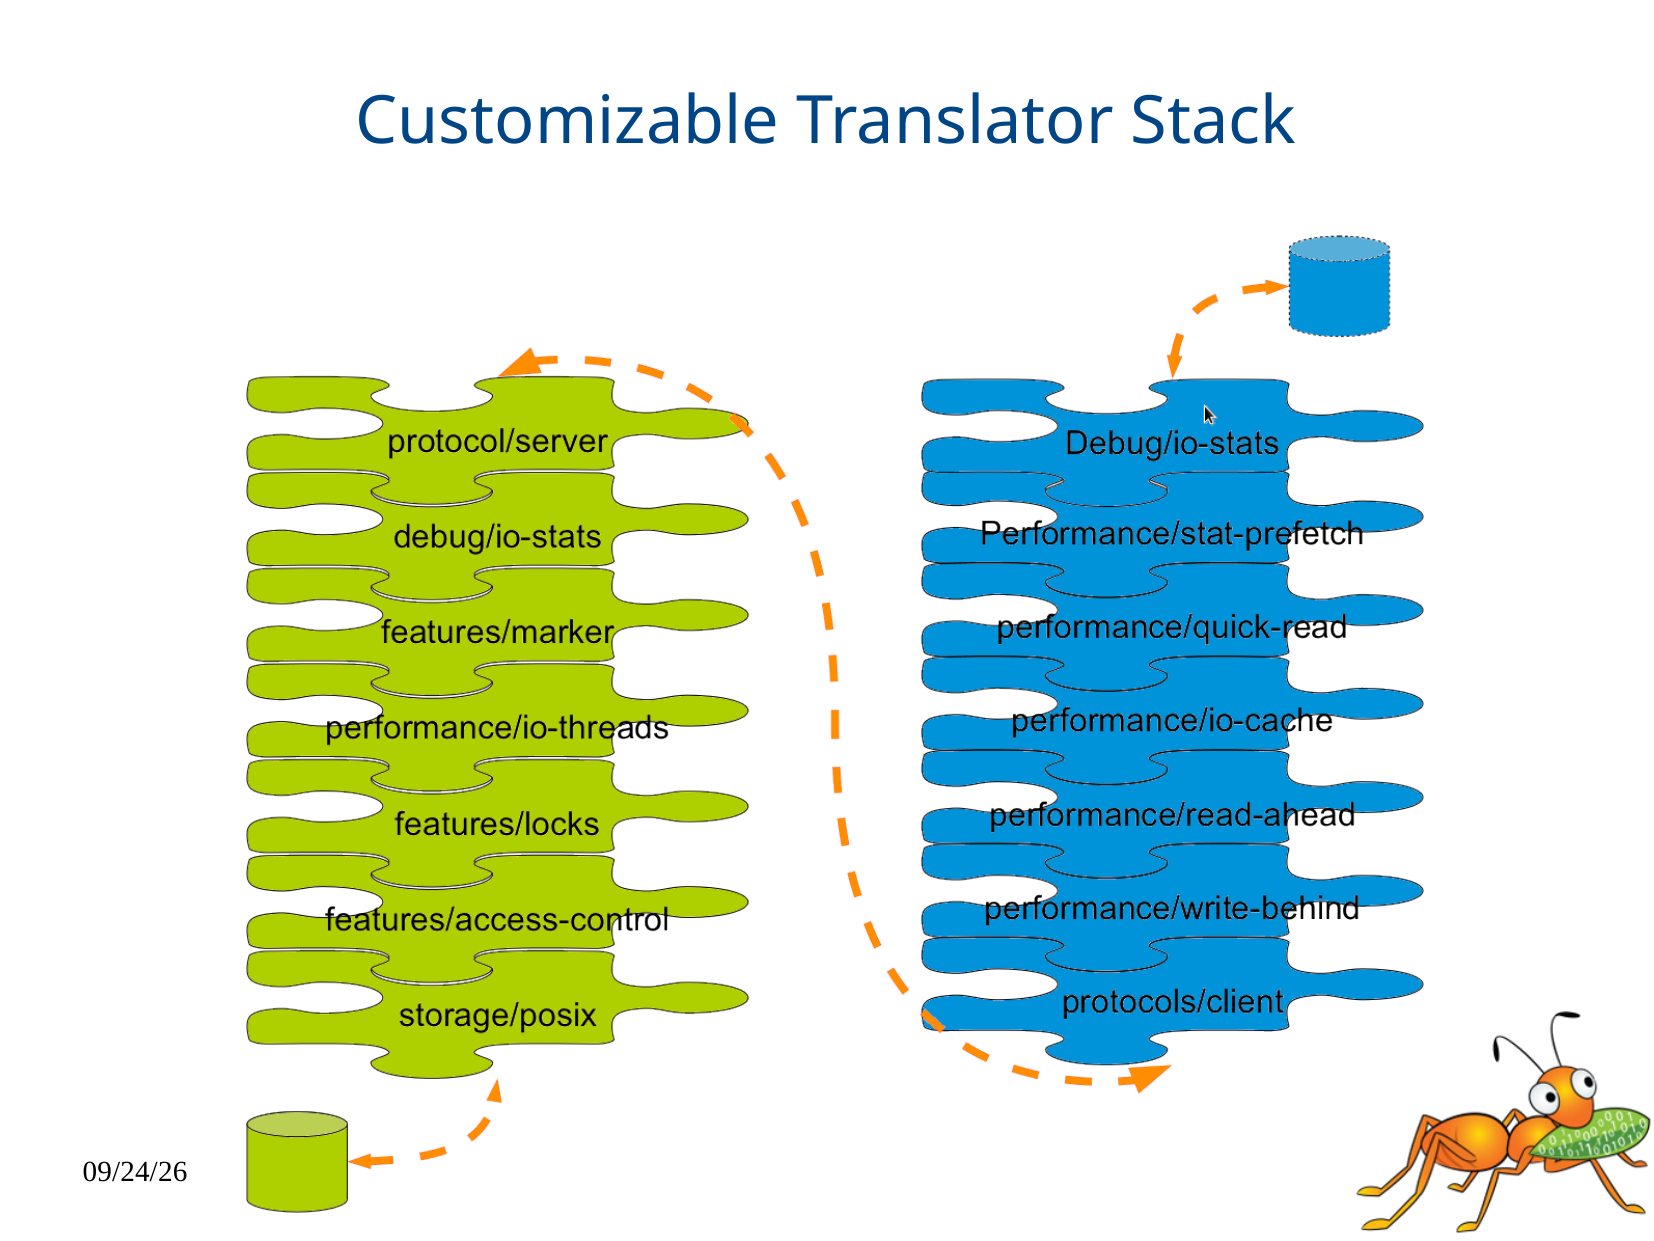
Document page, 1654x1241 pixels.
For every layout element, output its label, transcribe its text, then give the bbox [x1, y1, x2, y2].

picture [243, 232, 1654, 1235]
title Customizable Translator Stack [82, 13, 1571, 222]
